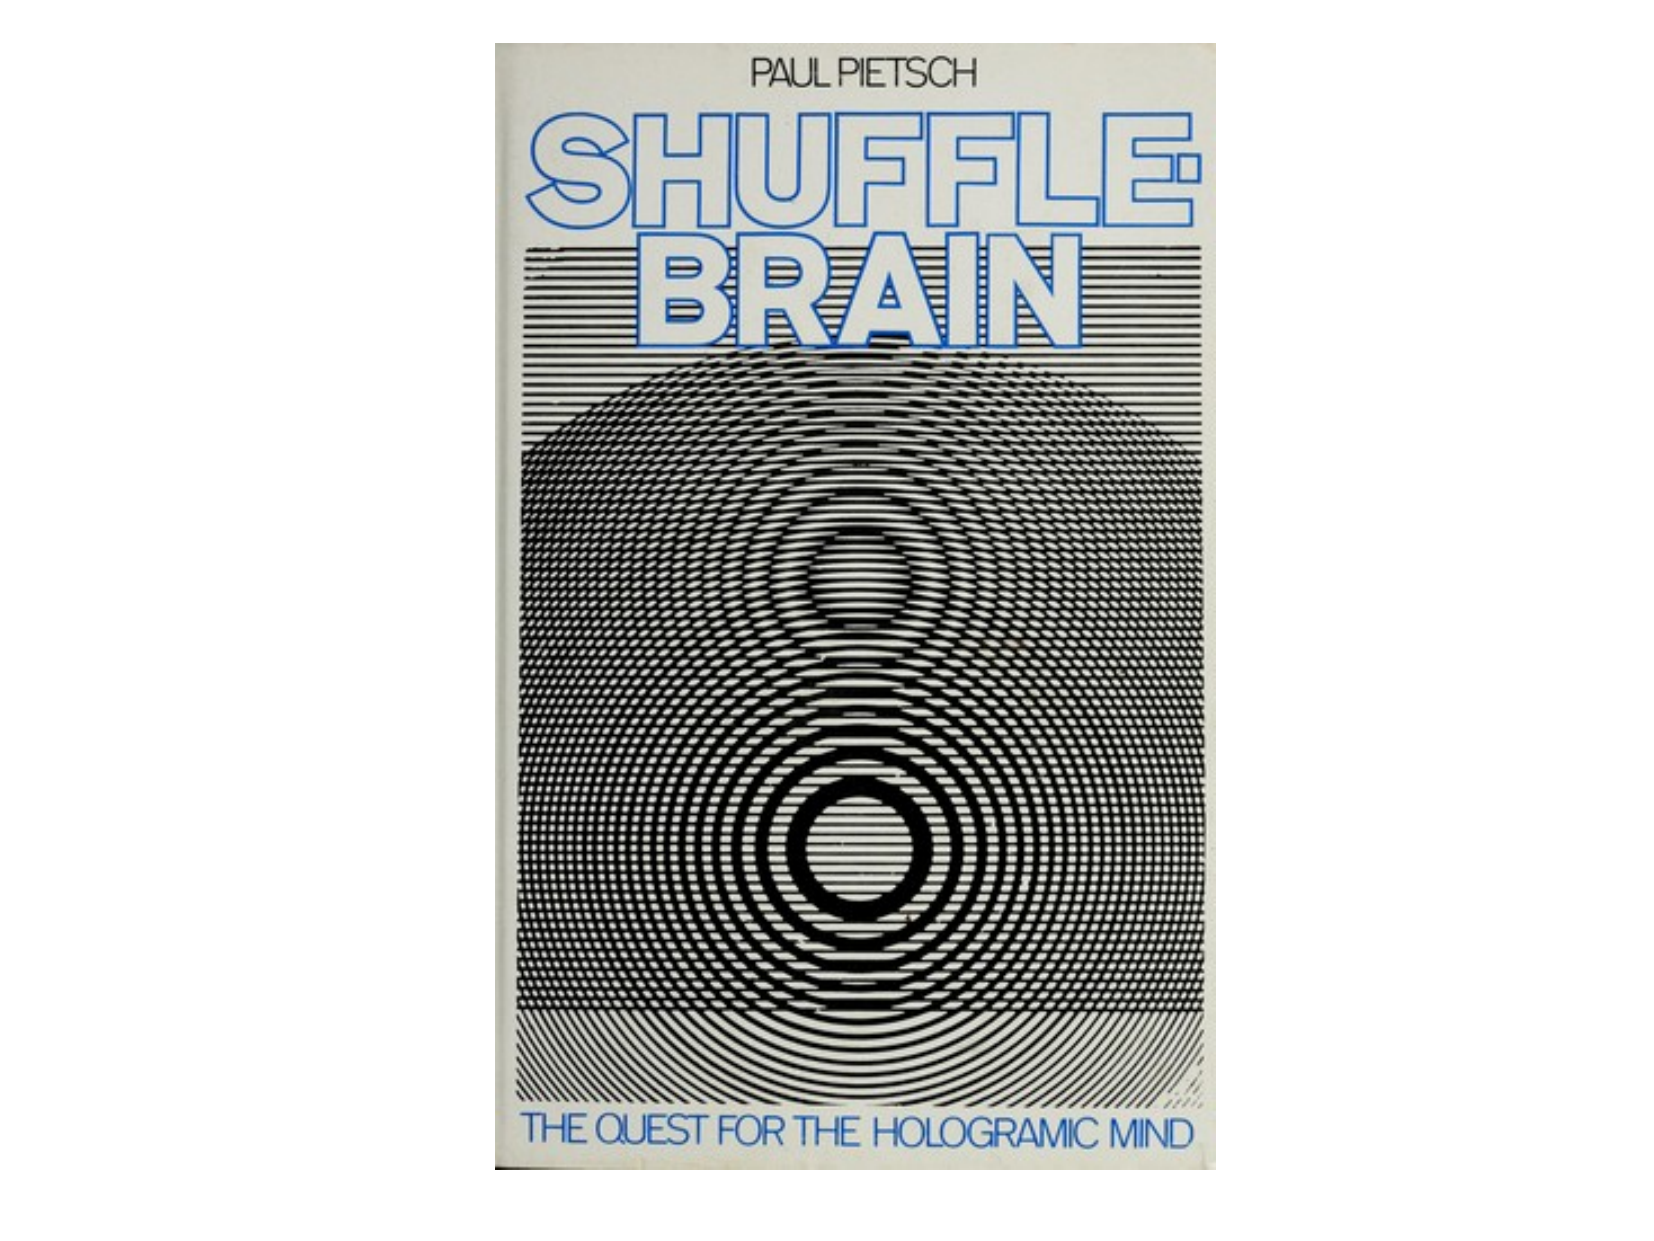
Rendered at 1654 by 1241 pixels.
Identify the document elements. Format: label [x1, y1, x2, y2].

picture [495, 43, 1216, 1171]
